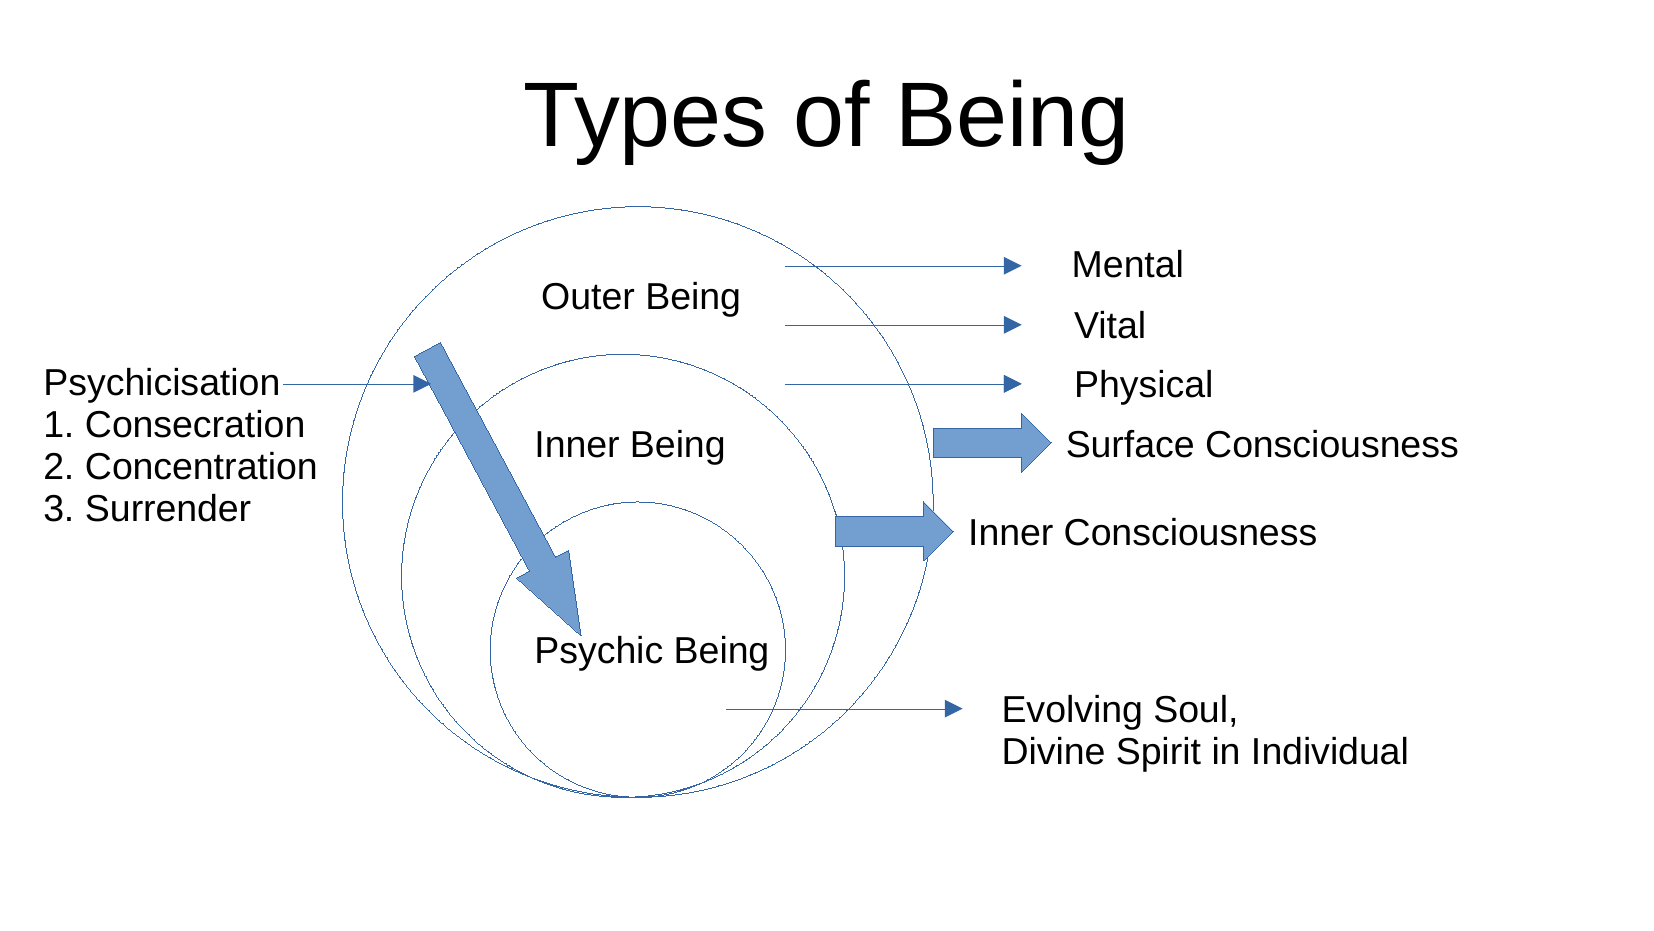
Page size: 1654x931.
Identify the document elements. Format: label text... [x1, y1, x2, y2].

text_box [835, 501, 953, 561]
title Types of Being [82, 37, 1571, 193]
text_box Surface Consciousness [1051, 415, 1474, 473]
text_box Vital [1059, 297, 1162, 355]
text_box Inner Being [519, 415, 741, 473]
text_box Physical [1059, 356, 1229, 414]
text_box Mental [1056, 236, 1199, 294]
text_box Psychicisation 1. Consecration 2. Concentration 3. Surrender [28, 354, 333, 538]
text_box Psychic Being [519, 622, 785, 680]
text_box Outer Being [526, 267, 756, 325]
text_box Inner Consciousness [953, 504, 1333, 562]
text_box [414, 342, 582, 636]
text_box [933, 413, 1051, 473]
text_box Evolving Soul, Divine Spirit in Individual [986, 681, 1424, 781]
